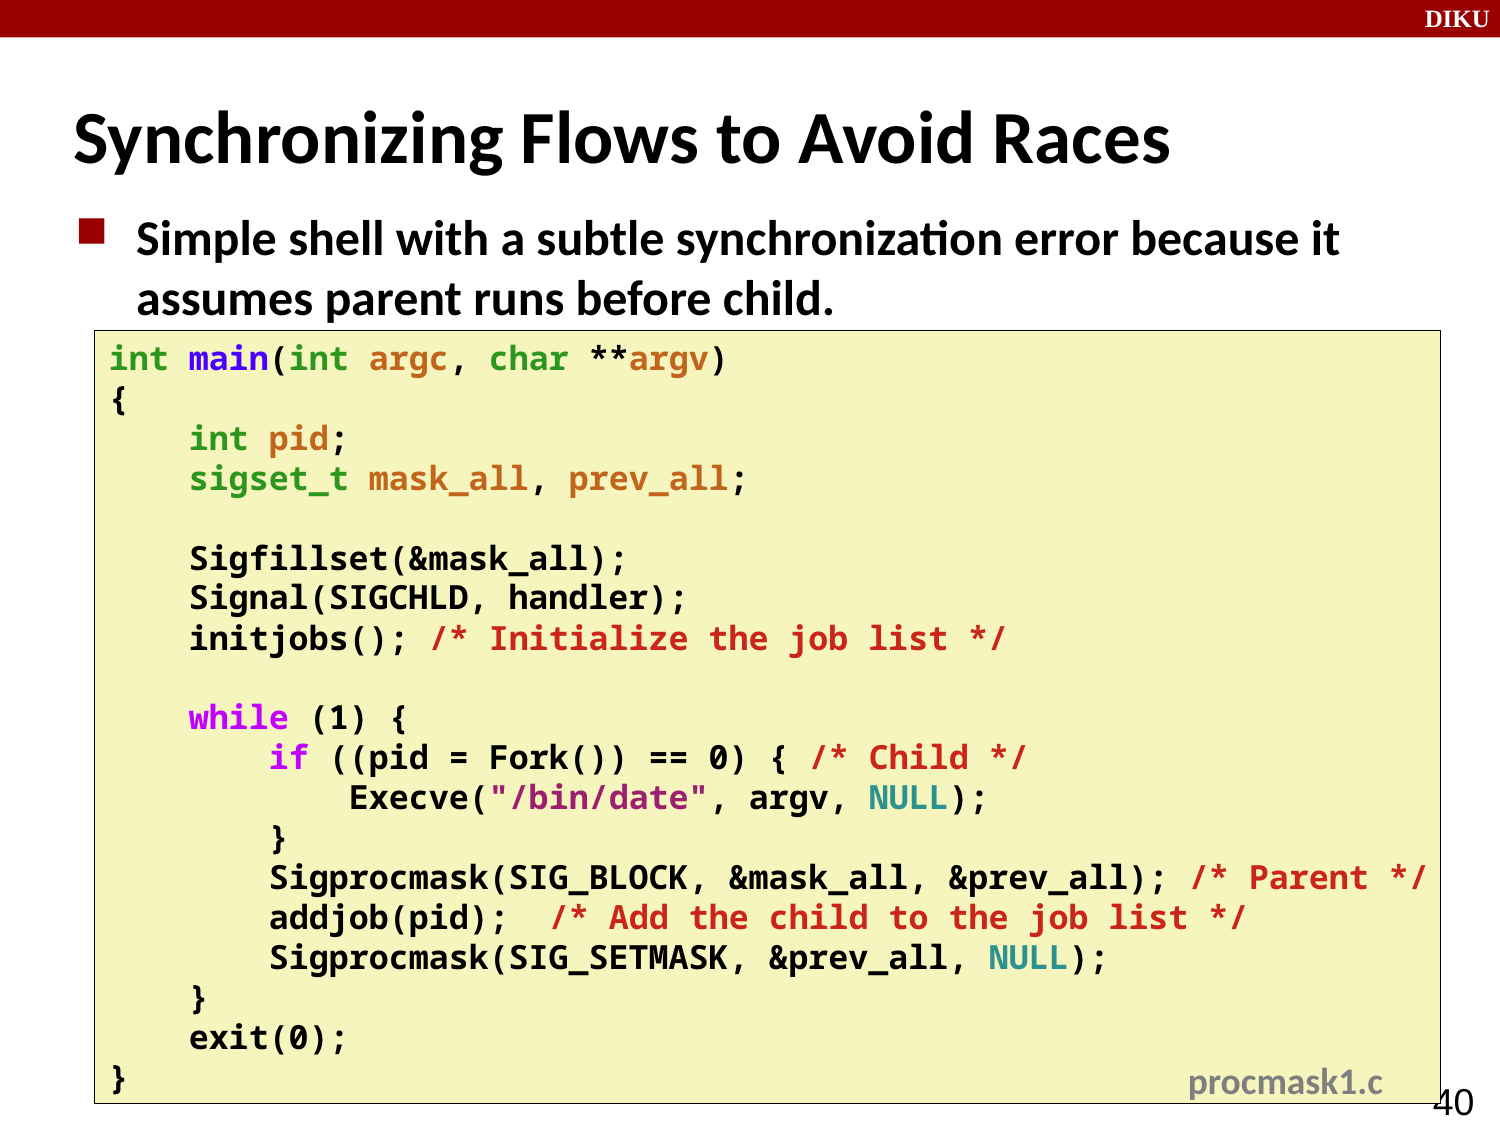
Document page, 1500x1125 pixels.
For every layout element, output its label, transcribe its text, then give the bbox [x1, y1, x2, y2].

text_box Synchronizing Flows to Avoid Races [58, 71, 1304, 197]
text_box procmask1.c [1173, 1049, 1399, 1110]
text_box Simple shell with a subtle synchronization error because it assumes parent runs before child. [65, 198, 1361, 330]
text_box int main(int argc, char **argv) { int pid; sigset_t mask_all, prev_all; Sigfillset(&mask_all); Signal(SIGCHLD, handler); initjobs(); /* Initialize the job list */ while (1) { if ((pid = Fork()) == 0) { /* Child */ Execve("/bin/date", argv, NULL); } Sigprocmask(SIG_BLOCK, &mask_all, &prev_all); /* Parent */ addjob(pid); /* Add the child to the job list */ Sigprocmask(SIG_SETMASK, &prev_all, NULL); } exit(0); } [94, 329, 1440, 1104]
